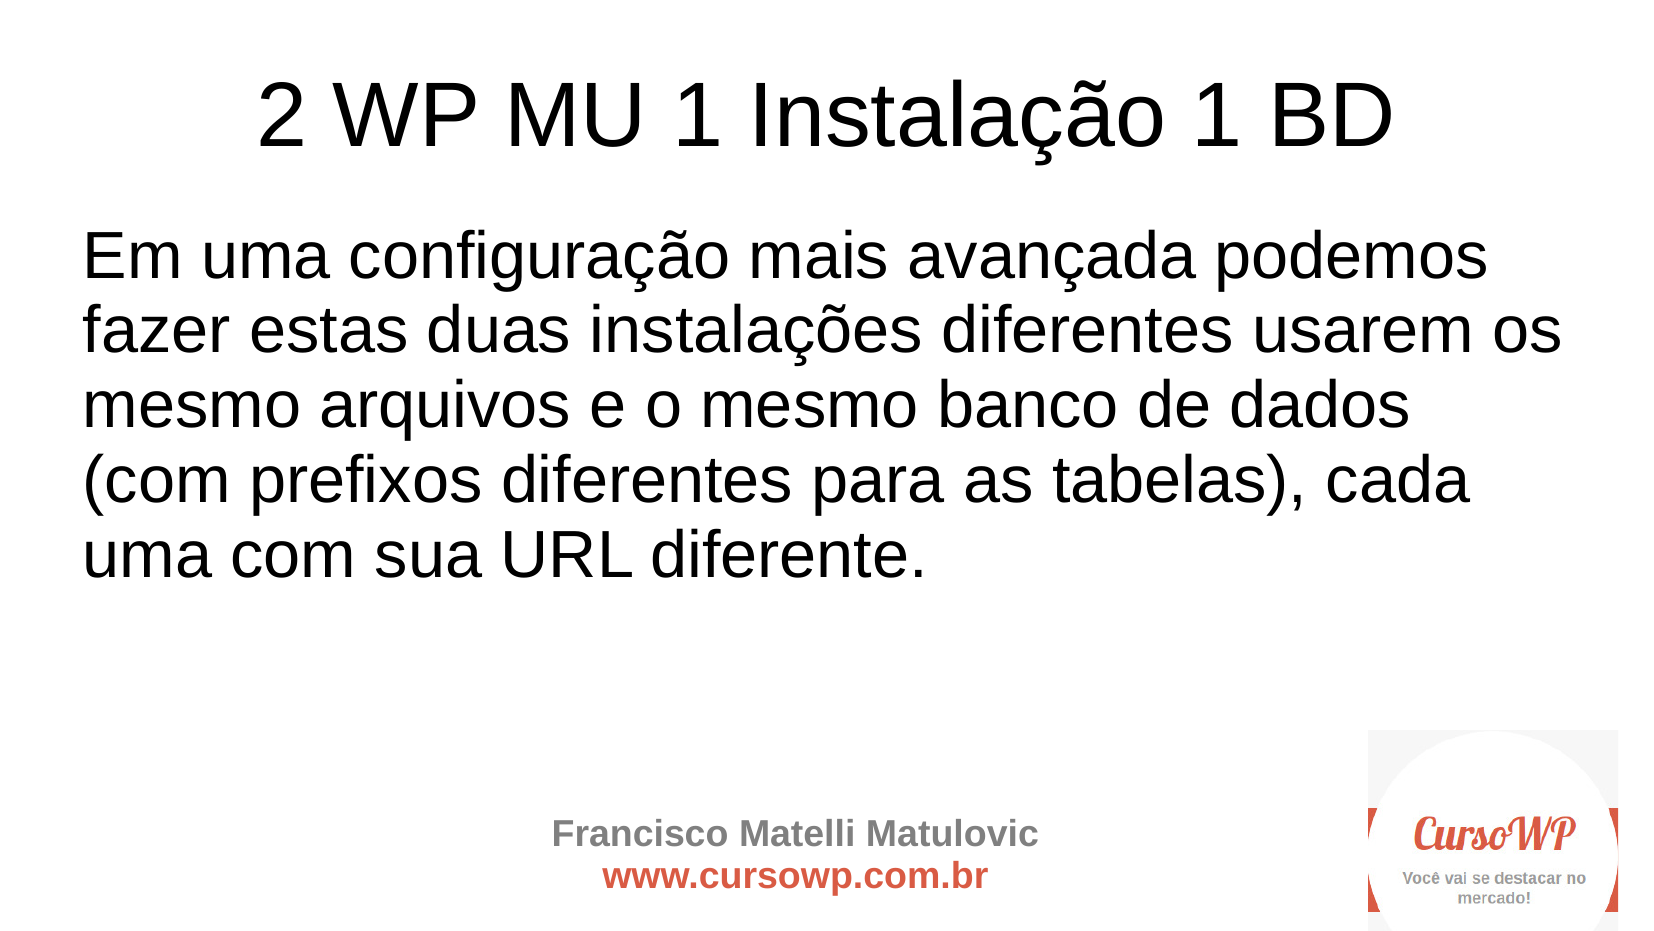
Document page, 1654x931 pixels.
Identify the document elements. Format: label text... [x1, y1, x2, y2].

picture [1368, 730, 1619, 931]
title 2 WP MU 1 Instalação 1 BD [82, 37, 1571, 193]
list Em uma configuração mais avançada podemos fazer estas duas instalações diferentes usarem os mesmo arquivos e o mesmo banco de dados (com prefixos diferentes para as tabelas), cada uma com sua URL diferente. [82, 217, 1571, 758]
